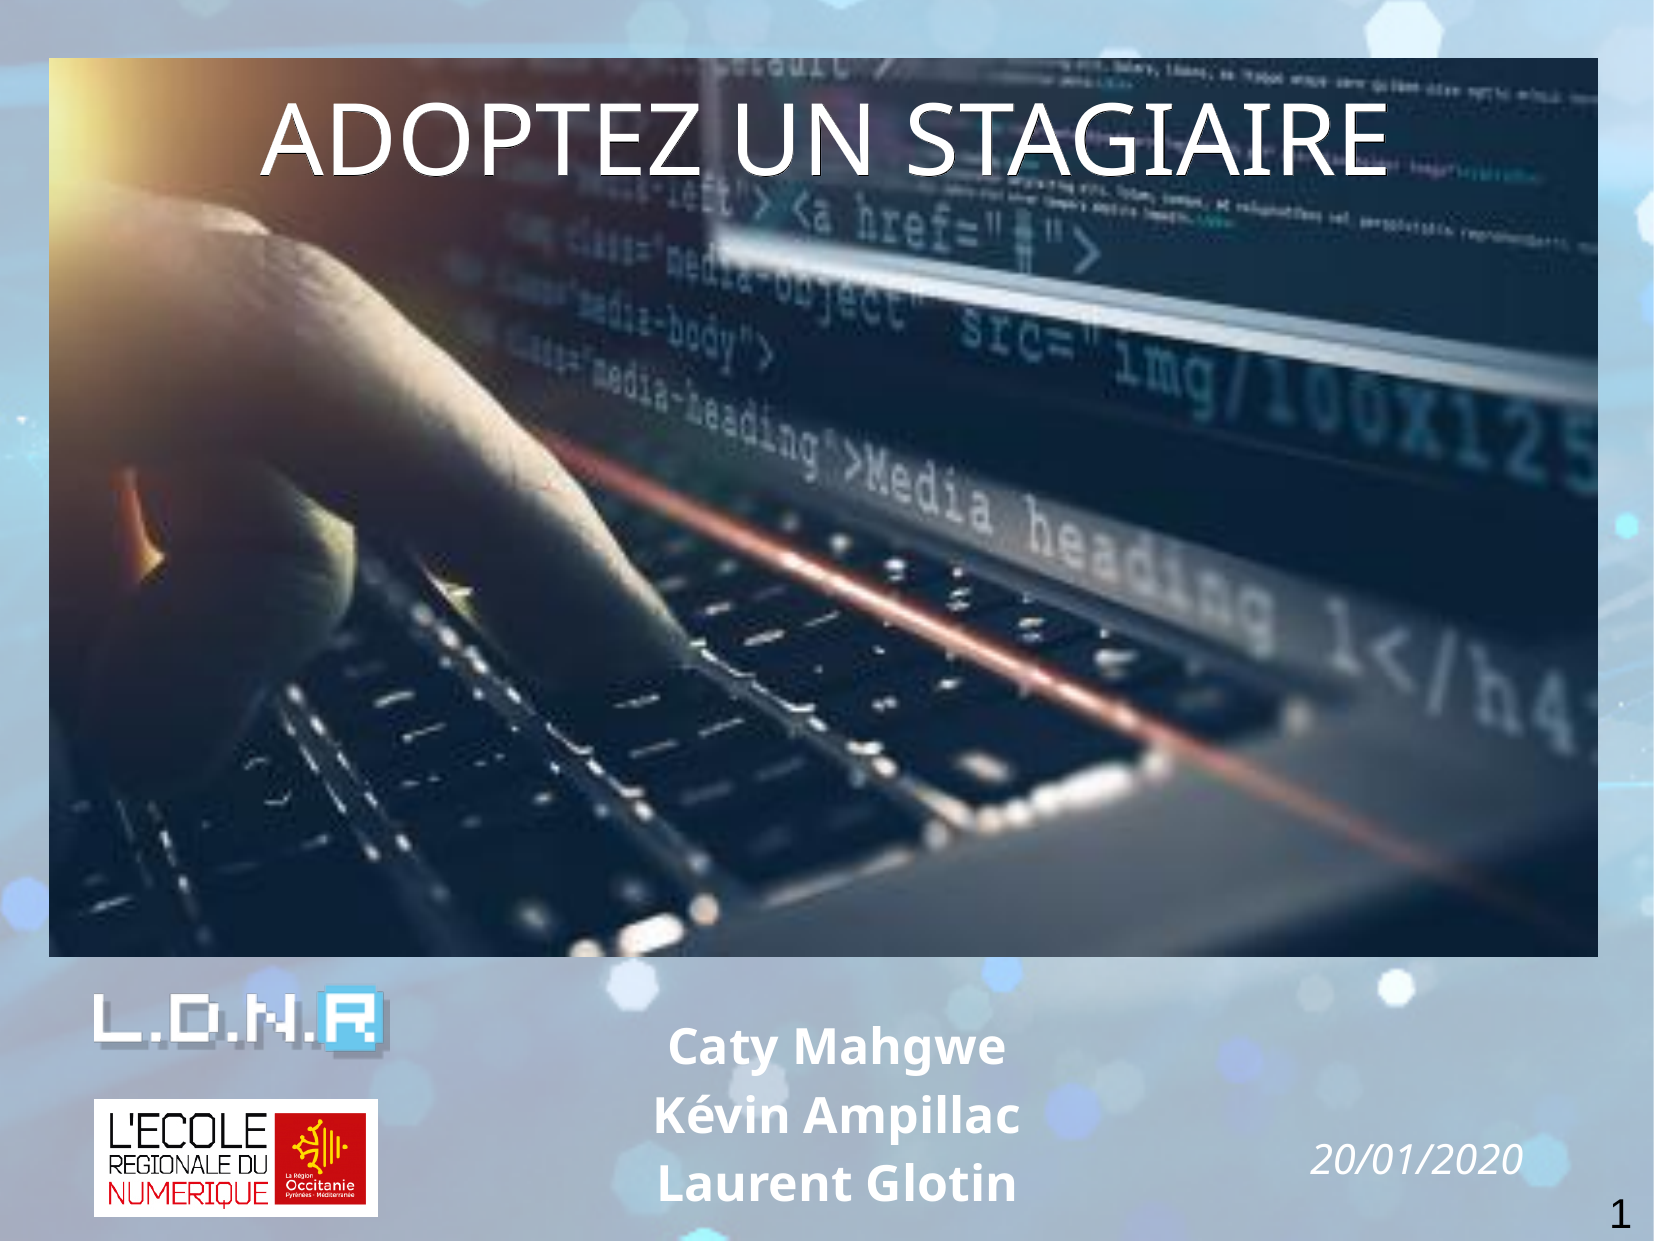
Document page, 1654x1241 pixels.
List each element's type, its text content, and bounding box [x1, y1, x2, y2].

text_box 20/01/2020 [1295, 1122, 1565, 1196]
picture [0, 0, 1654, 1241]
title ADOPTEZ UN STAGIAIRE [70, 53, 1583, 221]
text_box 1 [1594, 1183, 1648, 1241]
text_box Caty Mahgwe Kévin Ampillac Laurent Glotin [611, 1003, 1063, 1205]
